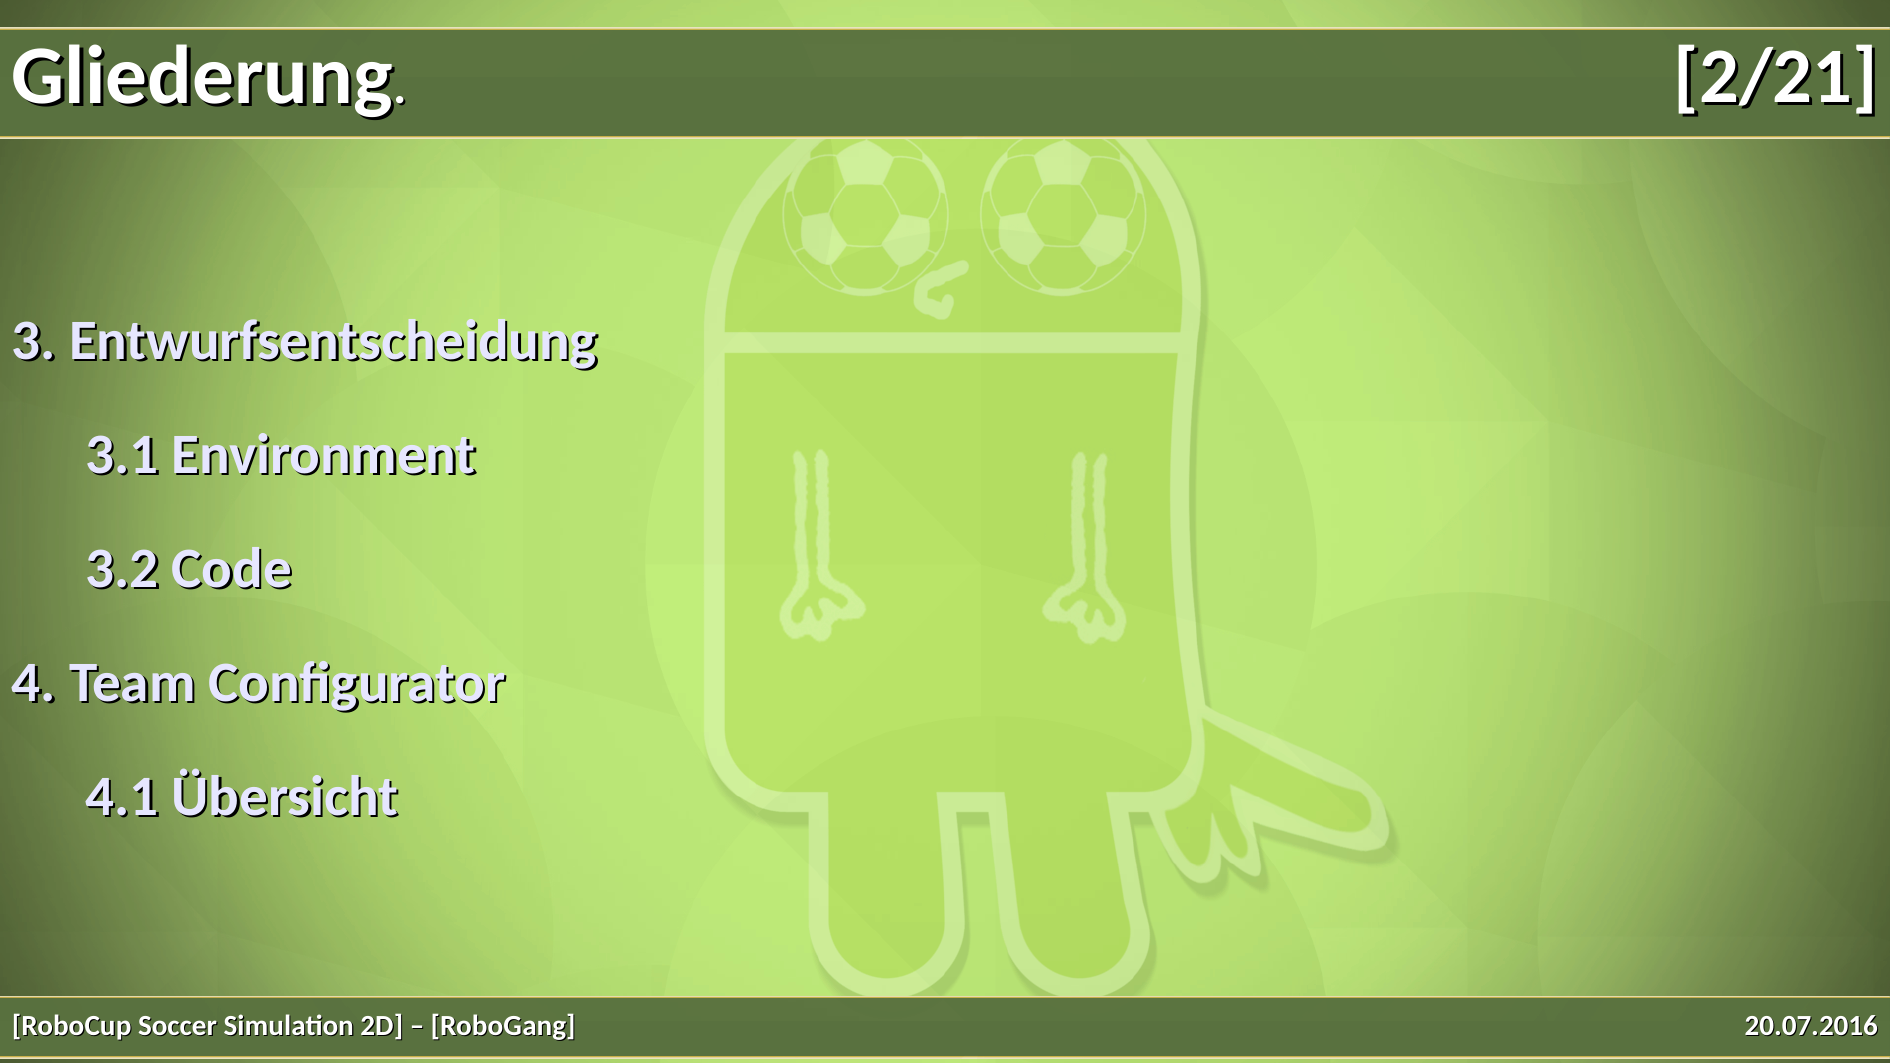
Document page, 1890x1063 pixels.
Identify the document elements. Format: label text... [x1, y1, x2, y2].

title [RoboCup Soccer Simulation 2D] – [RoboGang] [11, 1003, 1063, 1052]
title Gliederung. [11, 32, 1430, 134]
picture [0, 0, 1890, 1063]
subtitle 3. Entwurfsentscheidung 3.1 Environment 3.2 Code 4. Team Configurator 4.1 Übersicht [11, 259, 1878, 910]
title [2/21] [1535, 34, 1878, 131]
title 20.07.2016 [1629, 1003, 1878, 1052]
